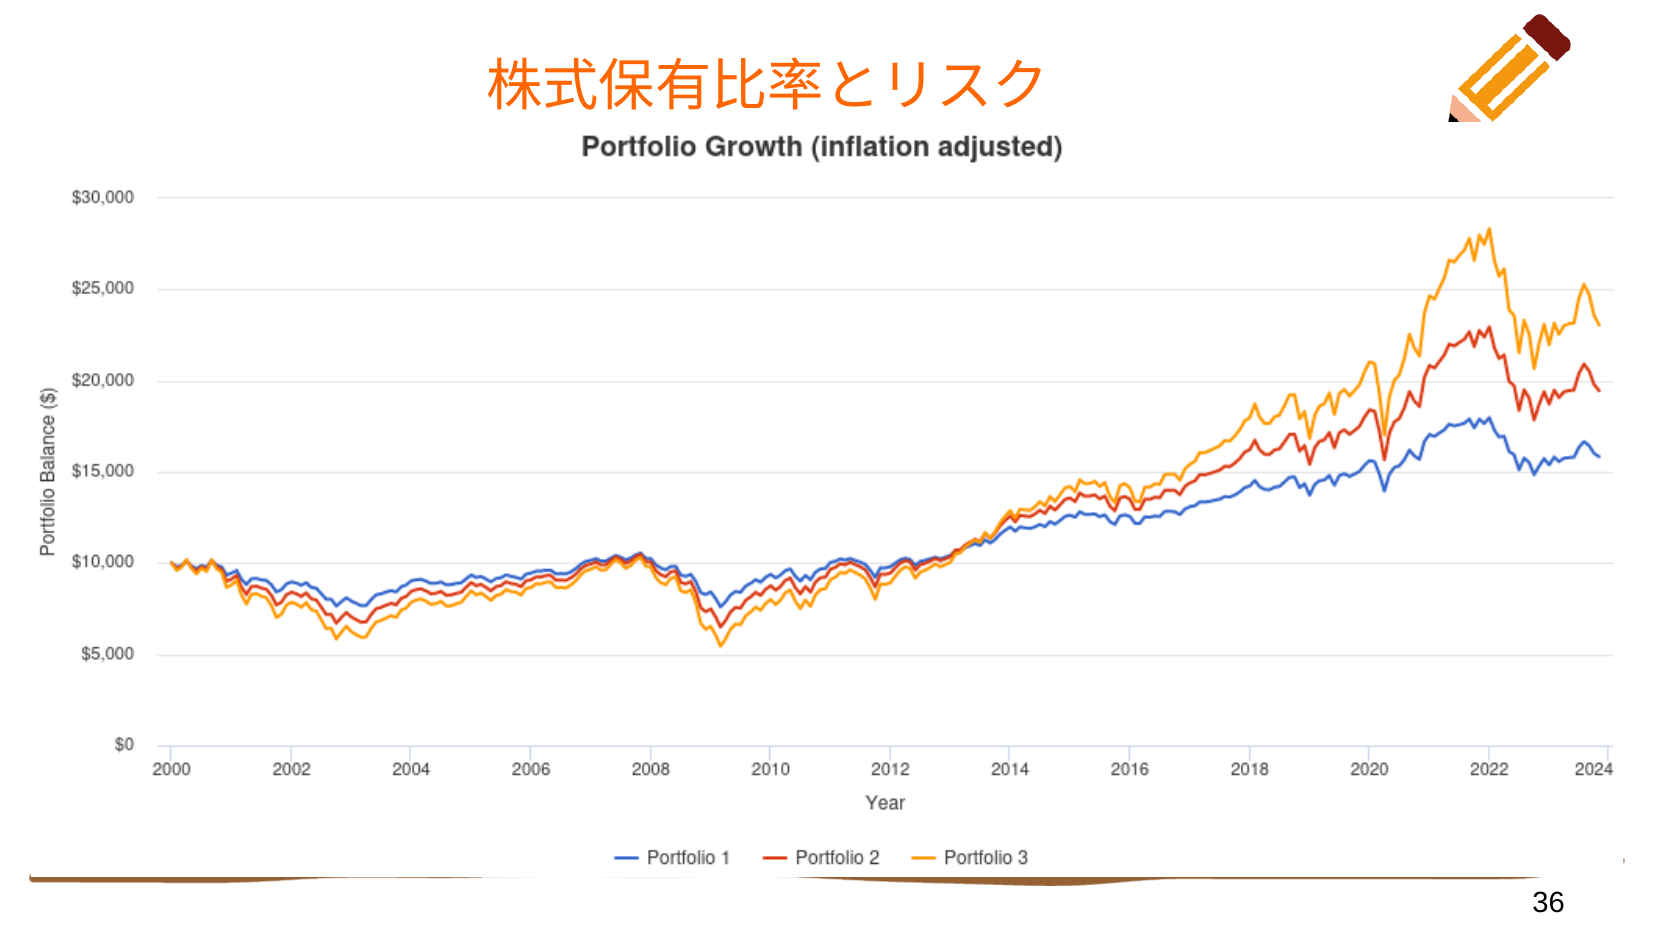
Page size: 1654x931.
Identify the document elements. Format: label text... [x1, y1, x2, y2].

title 株式保有比率とリスク [88, 29, 1447, 122]
picture [29, 14, 1625, 886]
